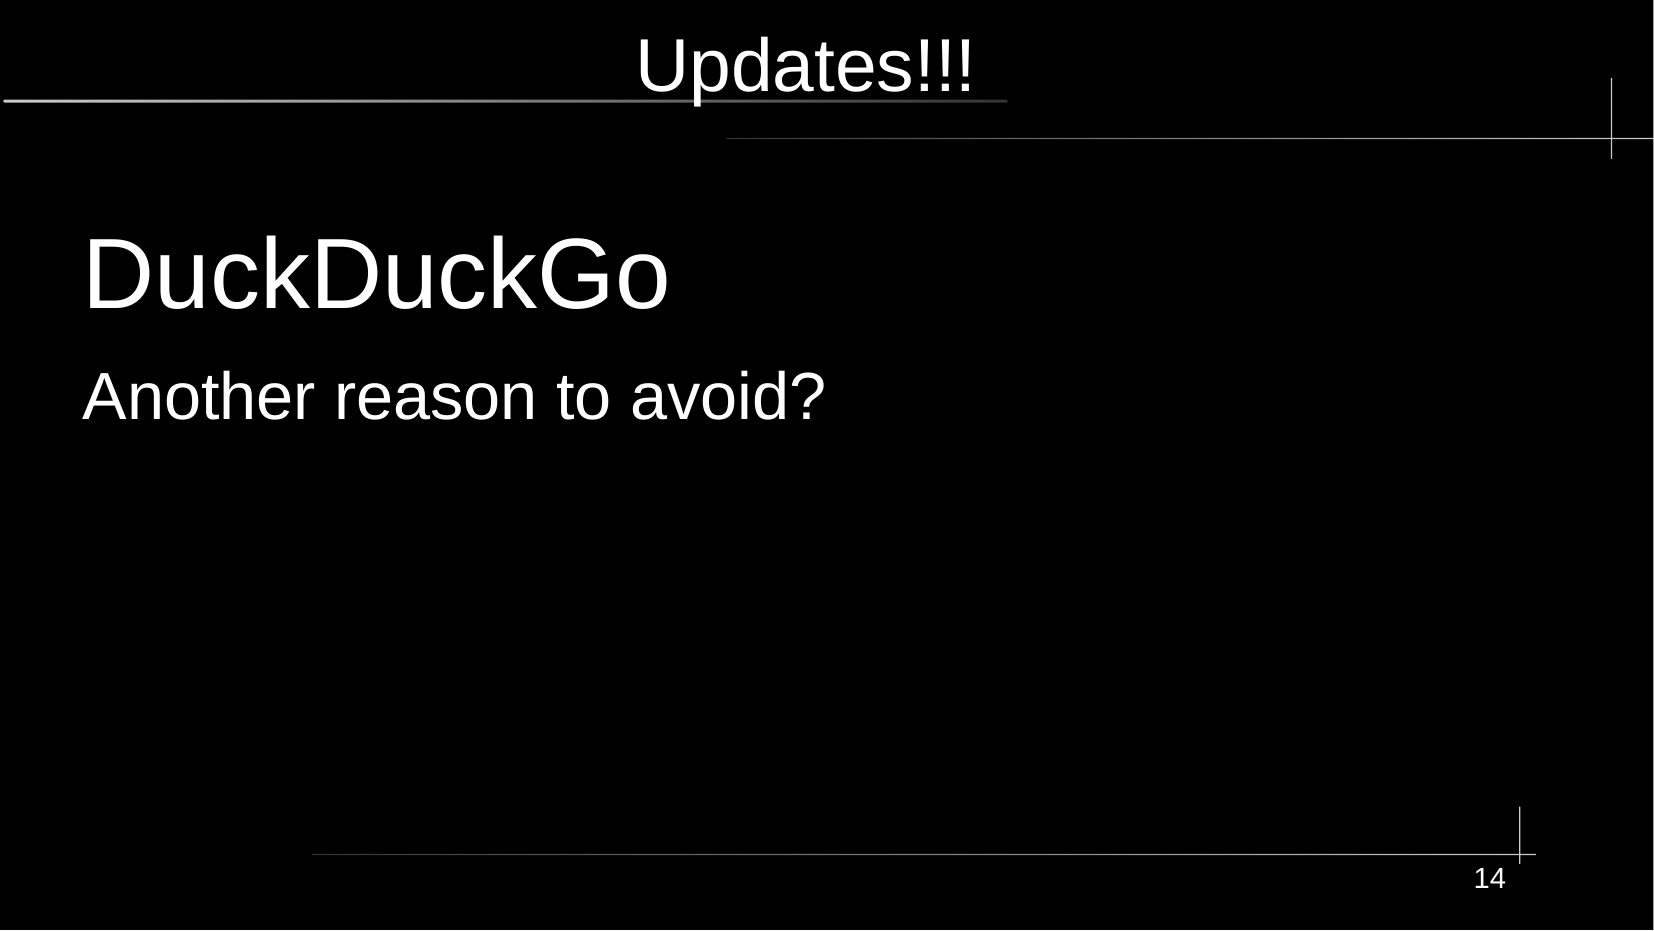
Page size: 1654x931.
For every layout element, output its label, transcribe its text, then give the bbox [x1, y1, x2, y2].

title Updates!!! [23, 11, 1589, 119]
list DuckDuckGo Another reason to avoid? [82, 217, 1571, 758]
